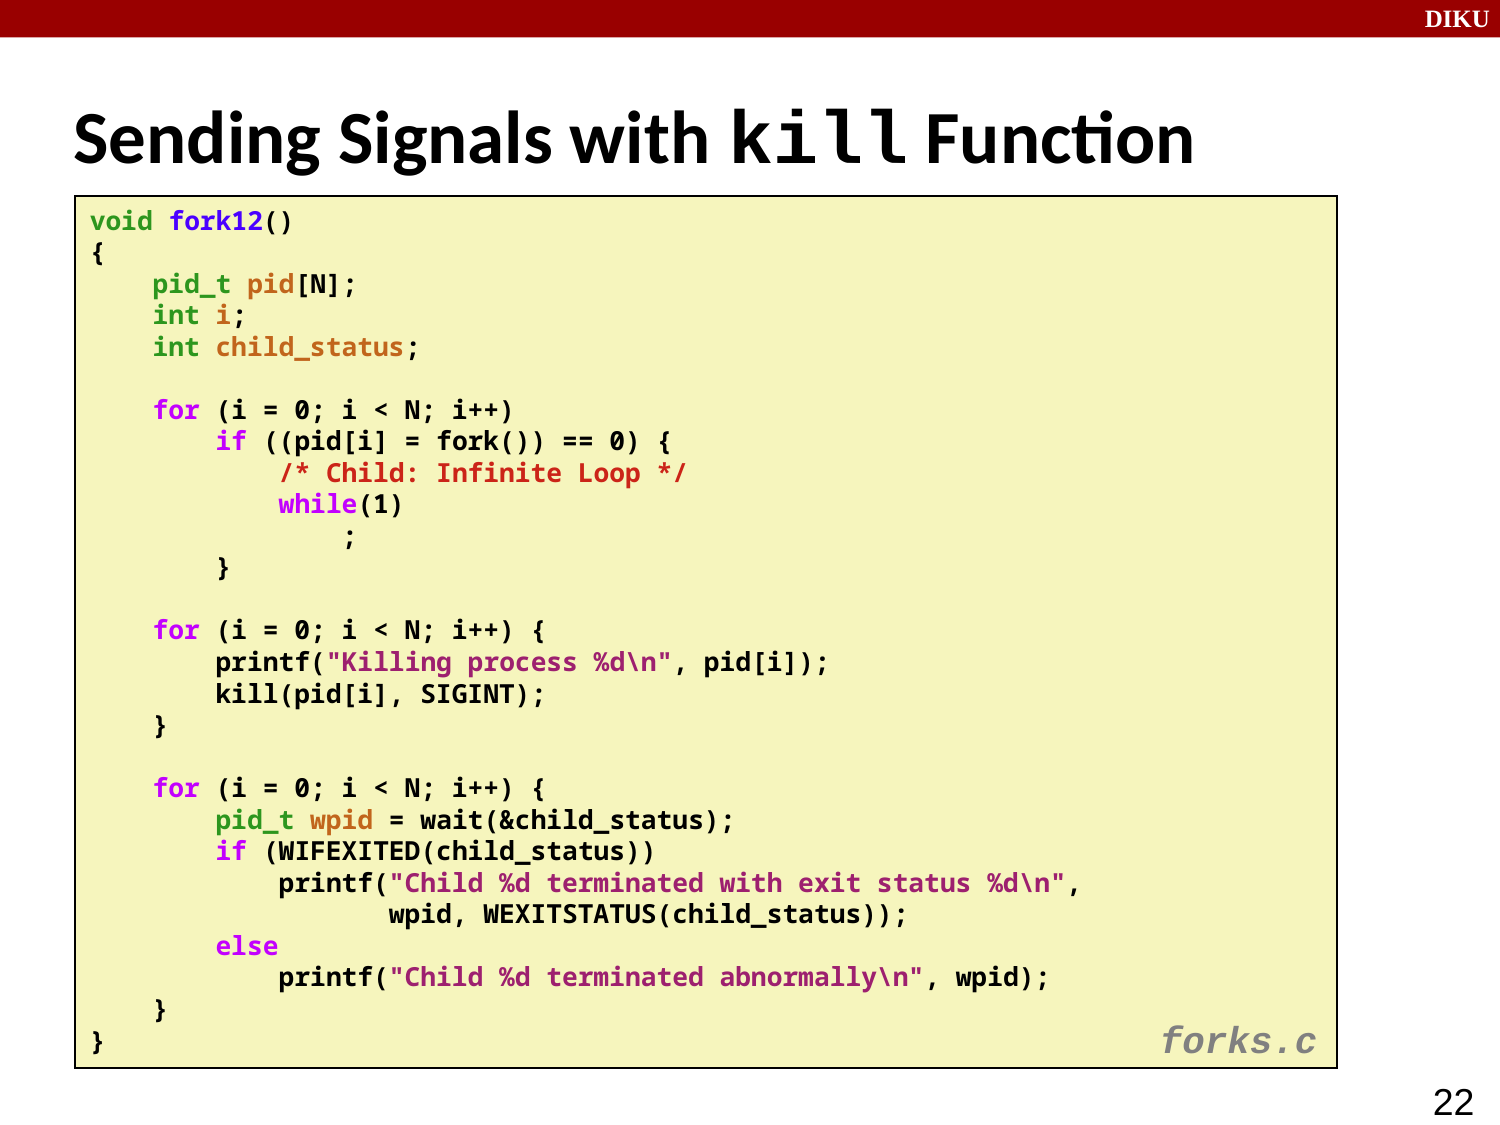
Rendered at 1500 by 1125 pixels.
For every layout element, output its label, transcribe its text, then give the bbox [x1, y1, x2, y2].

text_box Sending Signals with kill Function [58, 71, 1304, 197]
text_box forks.c [1144, 1012, 1333, 1073]
text_box void fork12() { pid_t pid[N]; int i; int child_status; for (i = 0; i < N; i++) if ((pid[i] = fork()) == 0) { /* Child: Infinite Loop */ while(1) ; } for (i = 0; i < N; i++) { printf("Killing process %d\n", pid[i]); kill(pid[i], SIGINT); } for (i = 0; i < N; i++) { pid_t wpid = wait(&child_status); if (WIFEXITED(child_status)) printf("Child %d terminated with exit status %d\n", wpid, WEXITSTATUS(child_status)); else printf("Child %d terminated abnormally\n", wpid); } } [74, 196, 1338, 1068]
